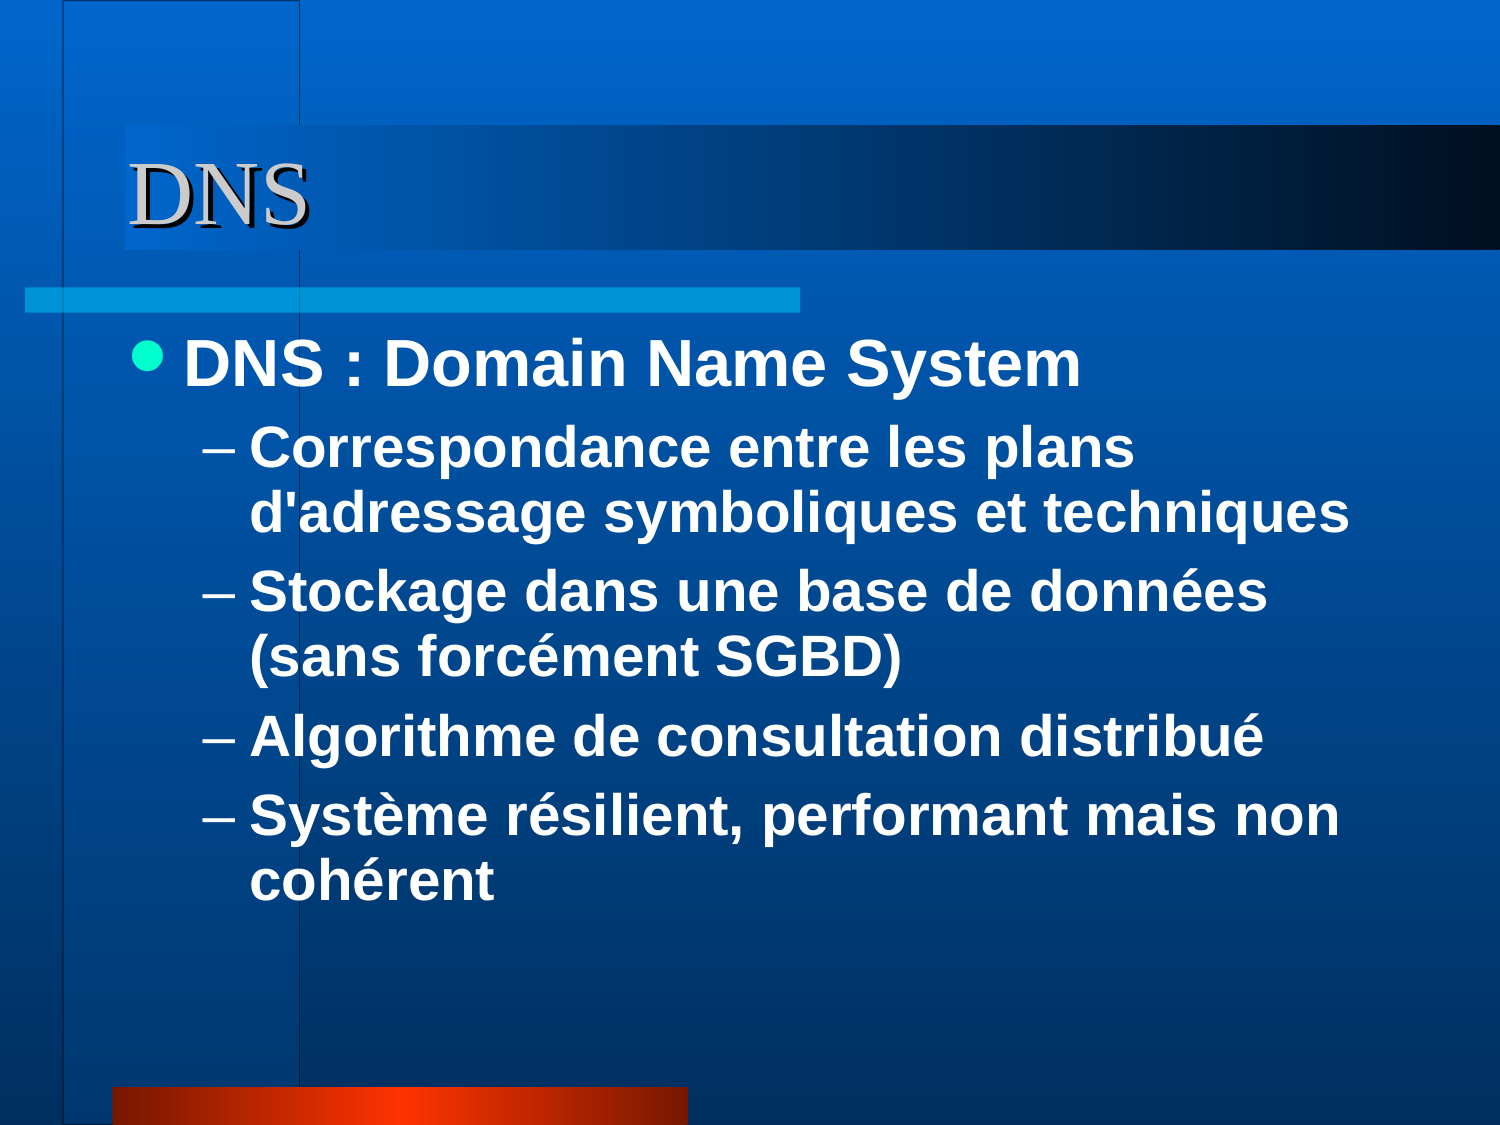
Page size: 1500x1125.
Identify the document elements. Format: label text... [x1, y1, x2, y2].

title DNS [112, 99, 1388, 288]
list DNS : Domain Name System Correspondance entre les plans d'adressage symboliques et techniques Stockage dans une base de données (sans forcément SGBD) Algorithme de consultation distribué Système résilient, performant mais non cohérent [112, 324, 1388, 1002]
